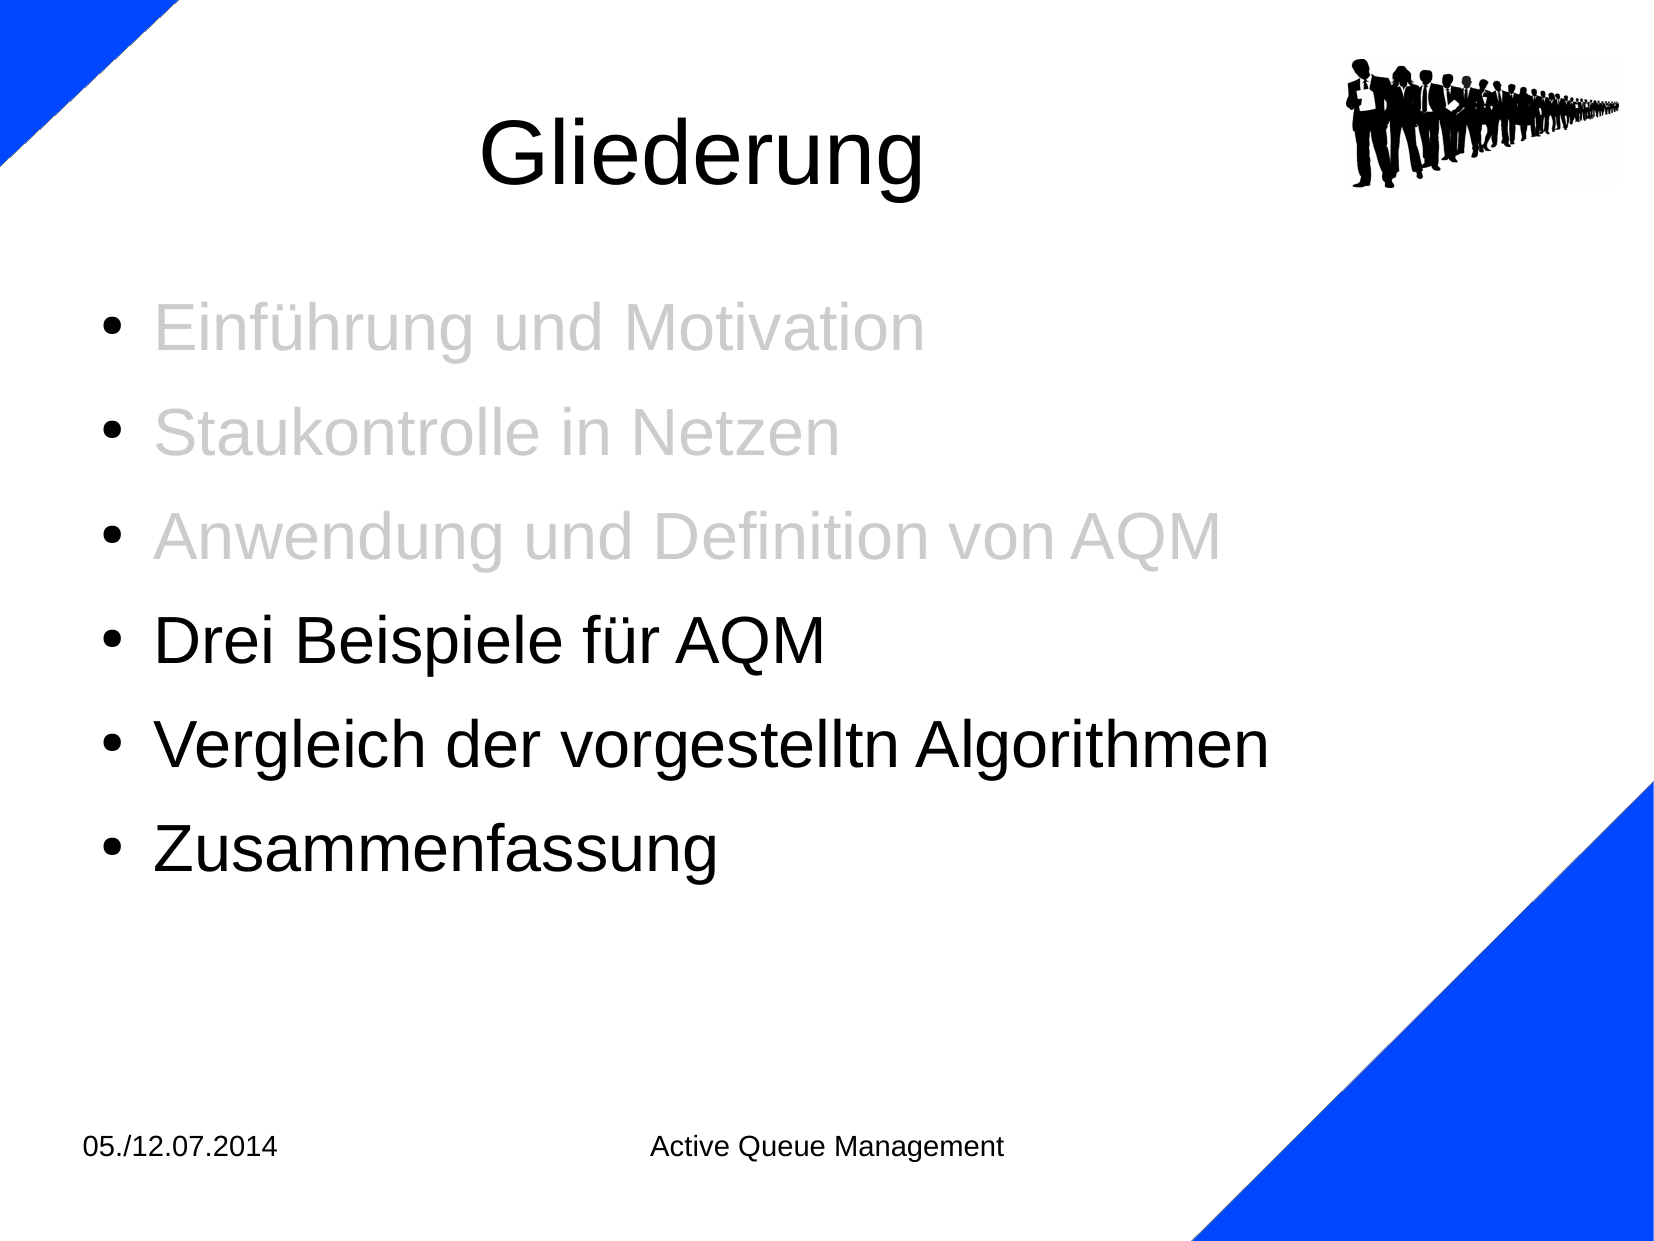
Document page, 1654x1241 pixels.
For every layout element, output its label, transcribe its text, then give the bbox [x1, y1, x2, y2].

title Gliederung [82, 49, 1323, 257]
picture [1346, 59, 1619, 188]
list Einführung und Motivation Staukontrolle in Netzen Anwendung und Definition von AQM Drei Beispiele für AQM Vergleich der vorgestelltn Algorithmen Zusammenfassung [82, 290, 1571, 1010]
